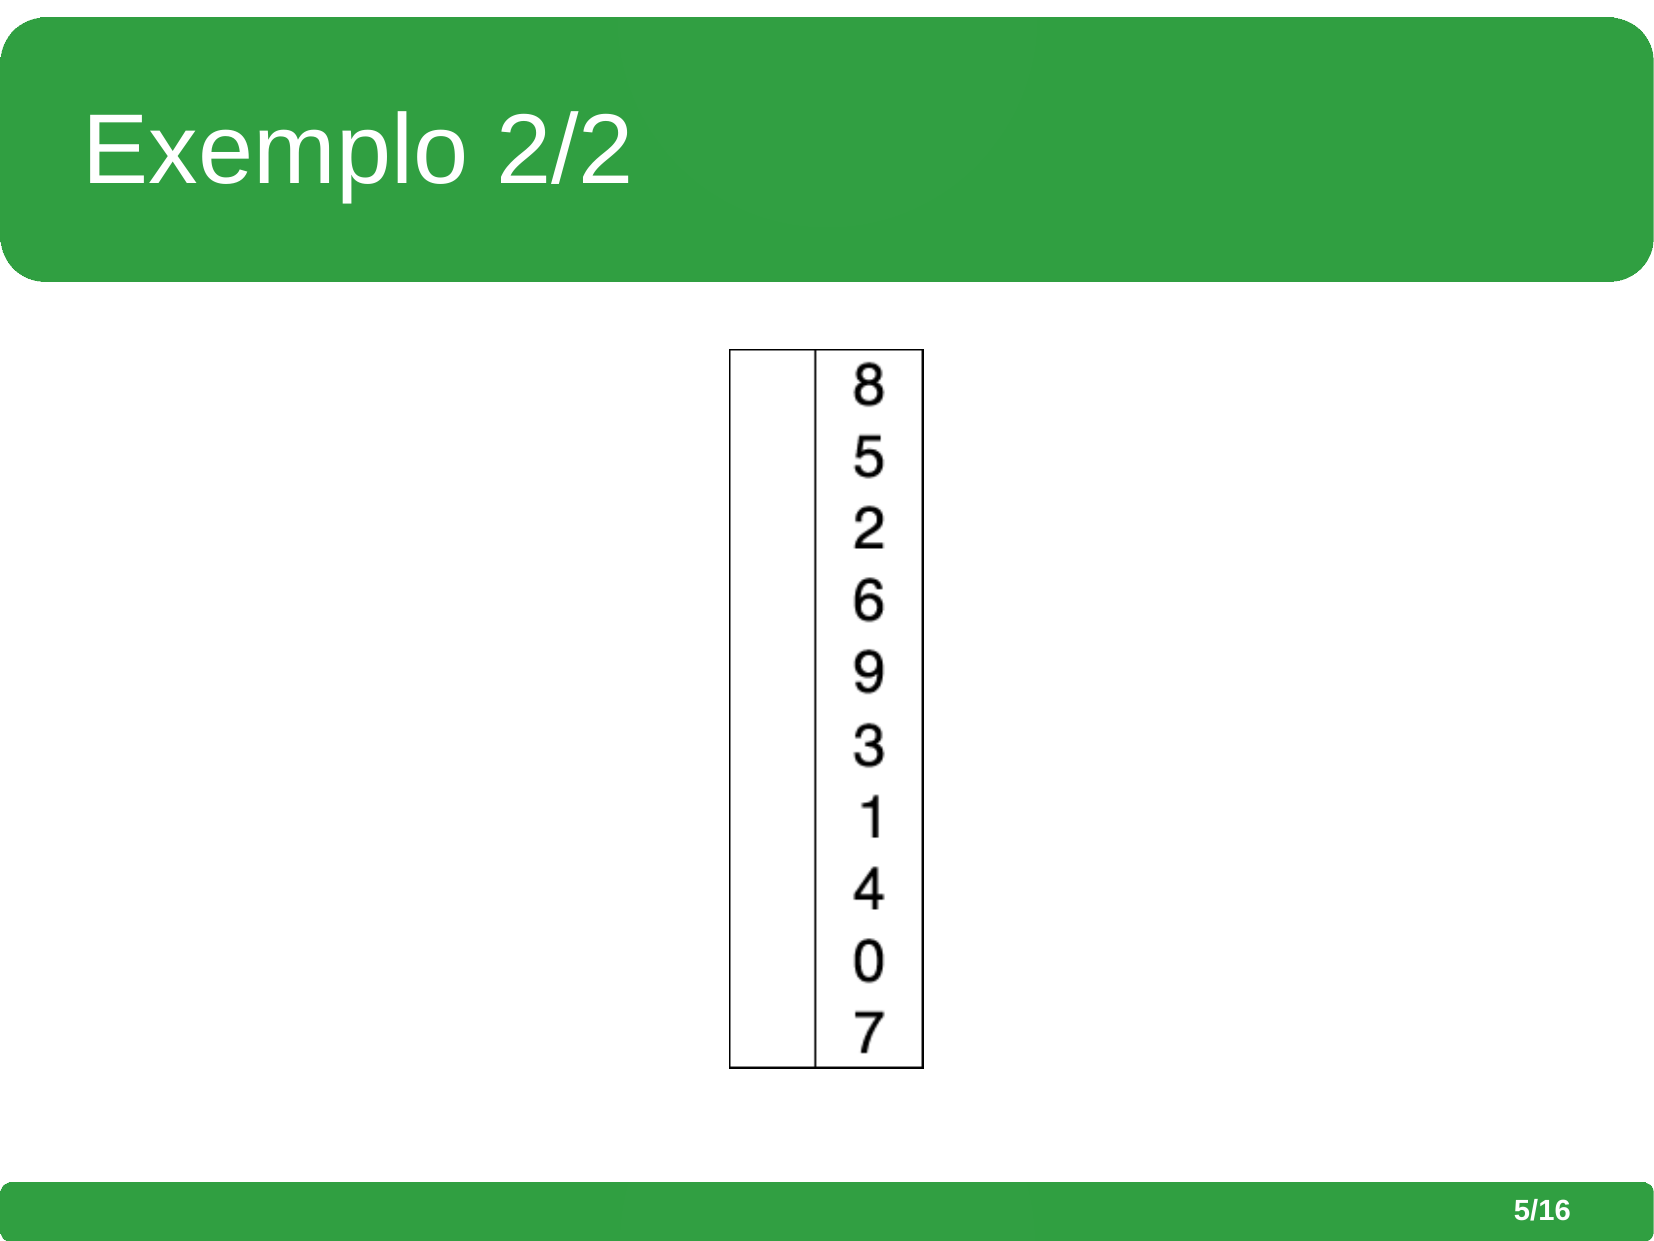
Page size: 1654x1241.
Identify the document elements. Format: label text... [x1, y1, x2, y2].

picture [729, 349, 924, 1069]
title Exemplo 2/2 [82, 47, 1571, 252]
